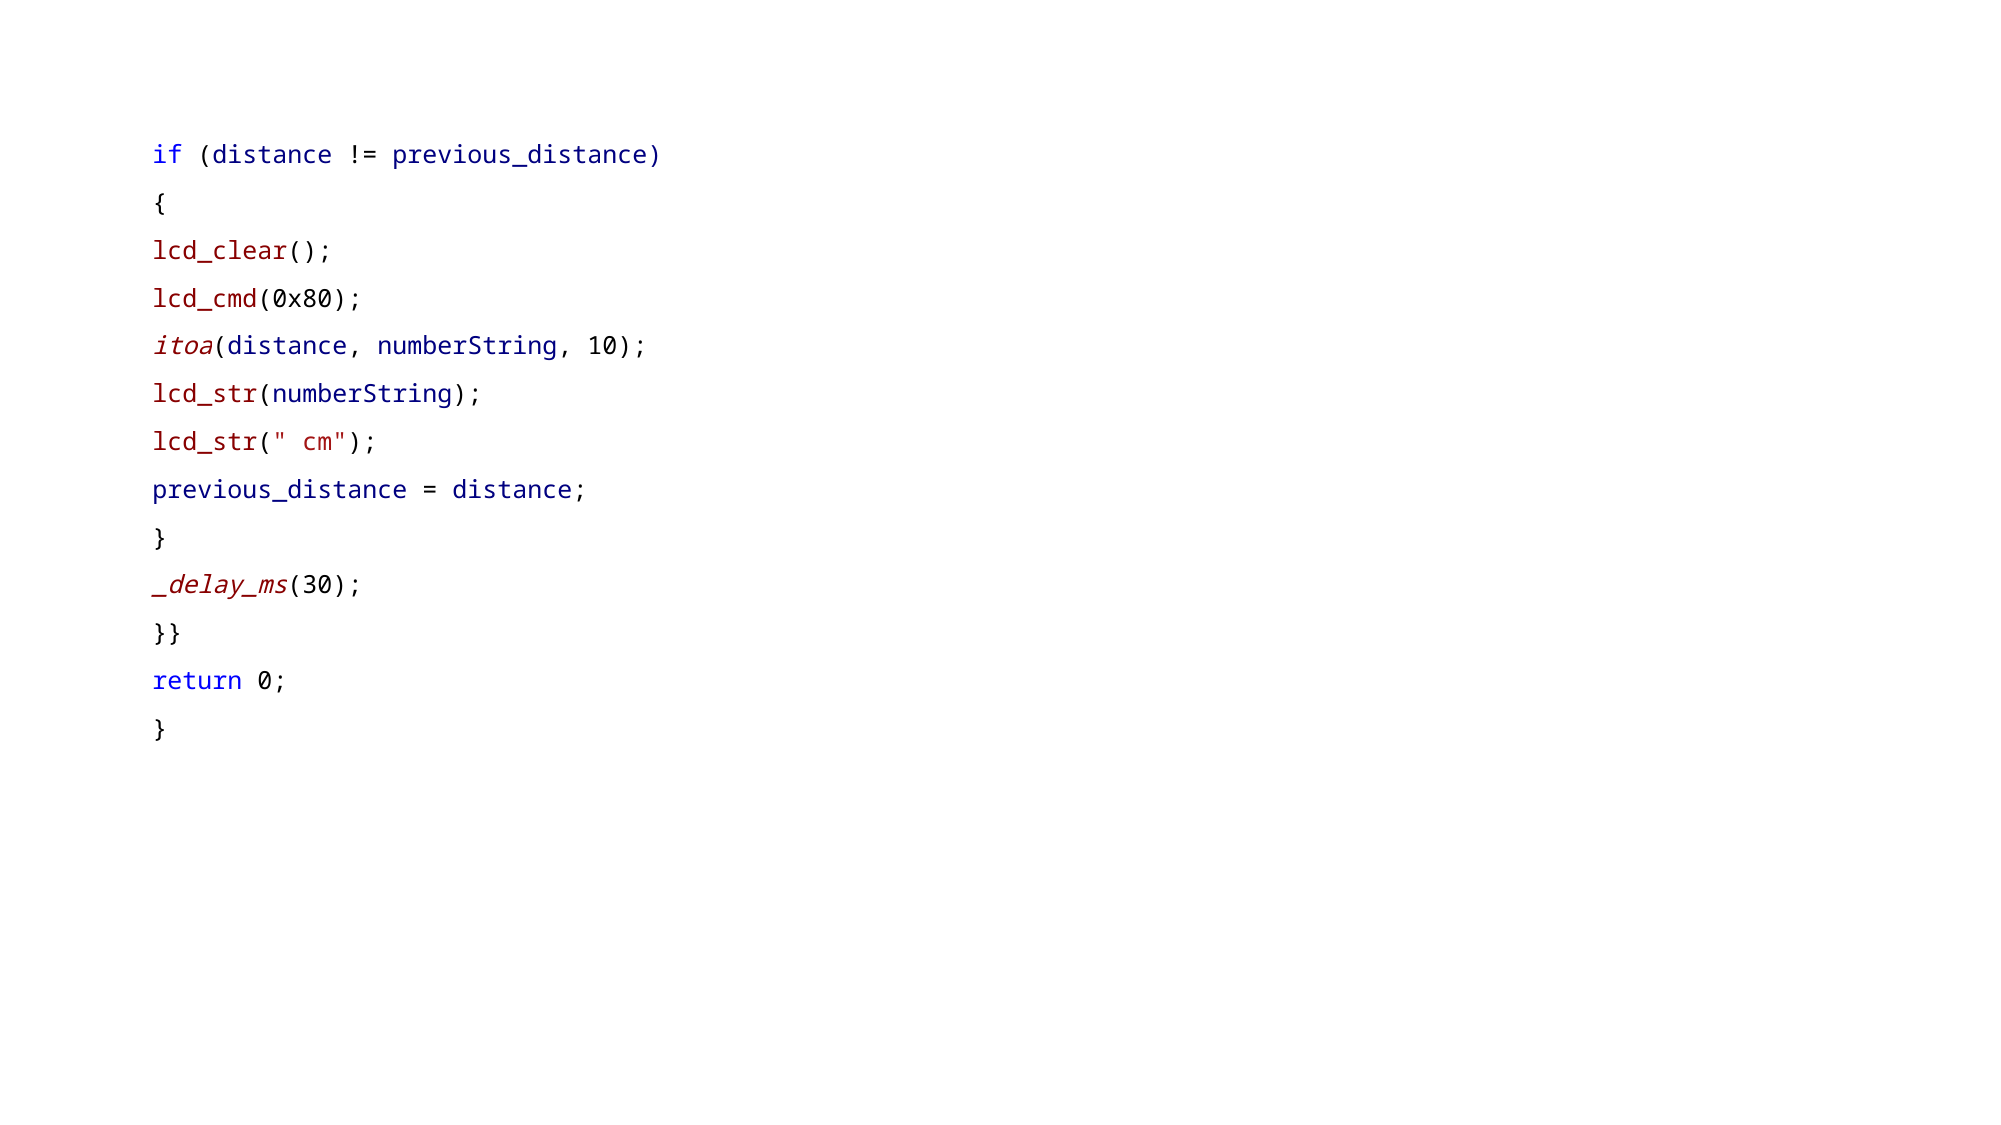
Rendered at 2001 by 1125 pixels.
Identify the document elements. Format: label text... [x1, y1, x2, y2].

list if (distance != previous_distance) { lcd_clear(); lcd_cmd(0x80); itoa(distance, numberString, 10); lcd_str(numberString); lcd_str(" cm"); previous_distance = distance; } _delay_ms(30); }} return 0; } [137, 134, 1863, 849]
